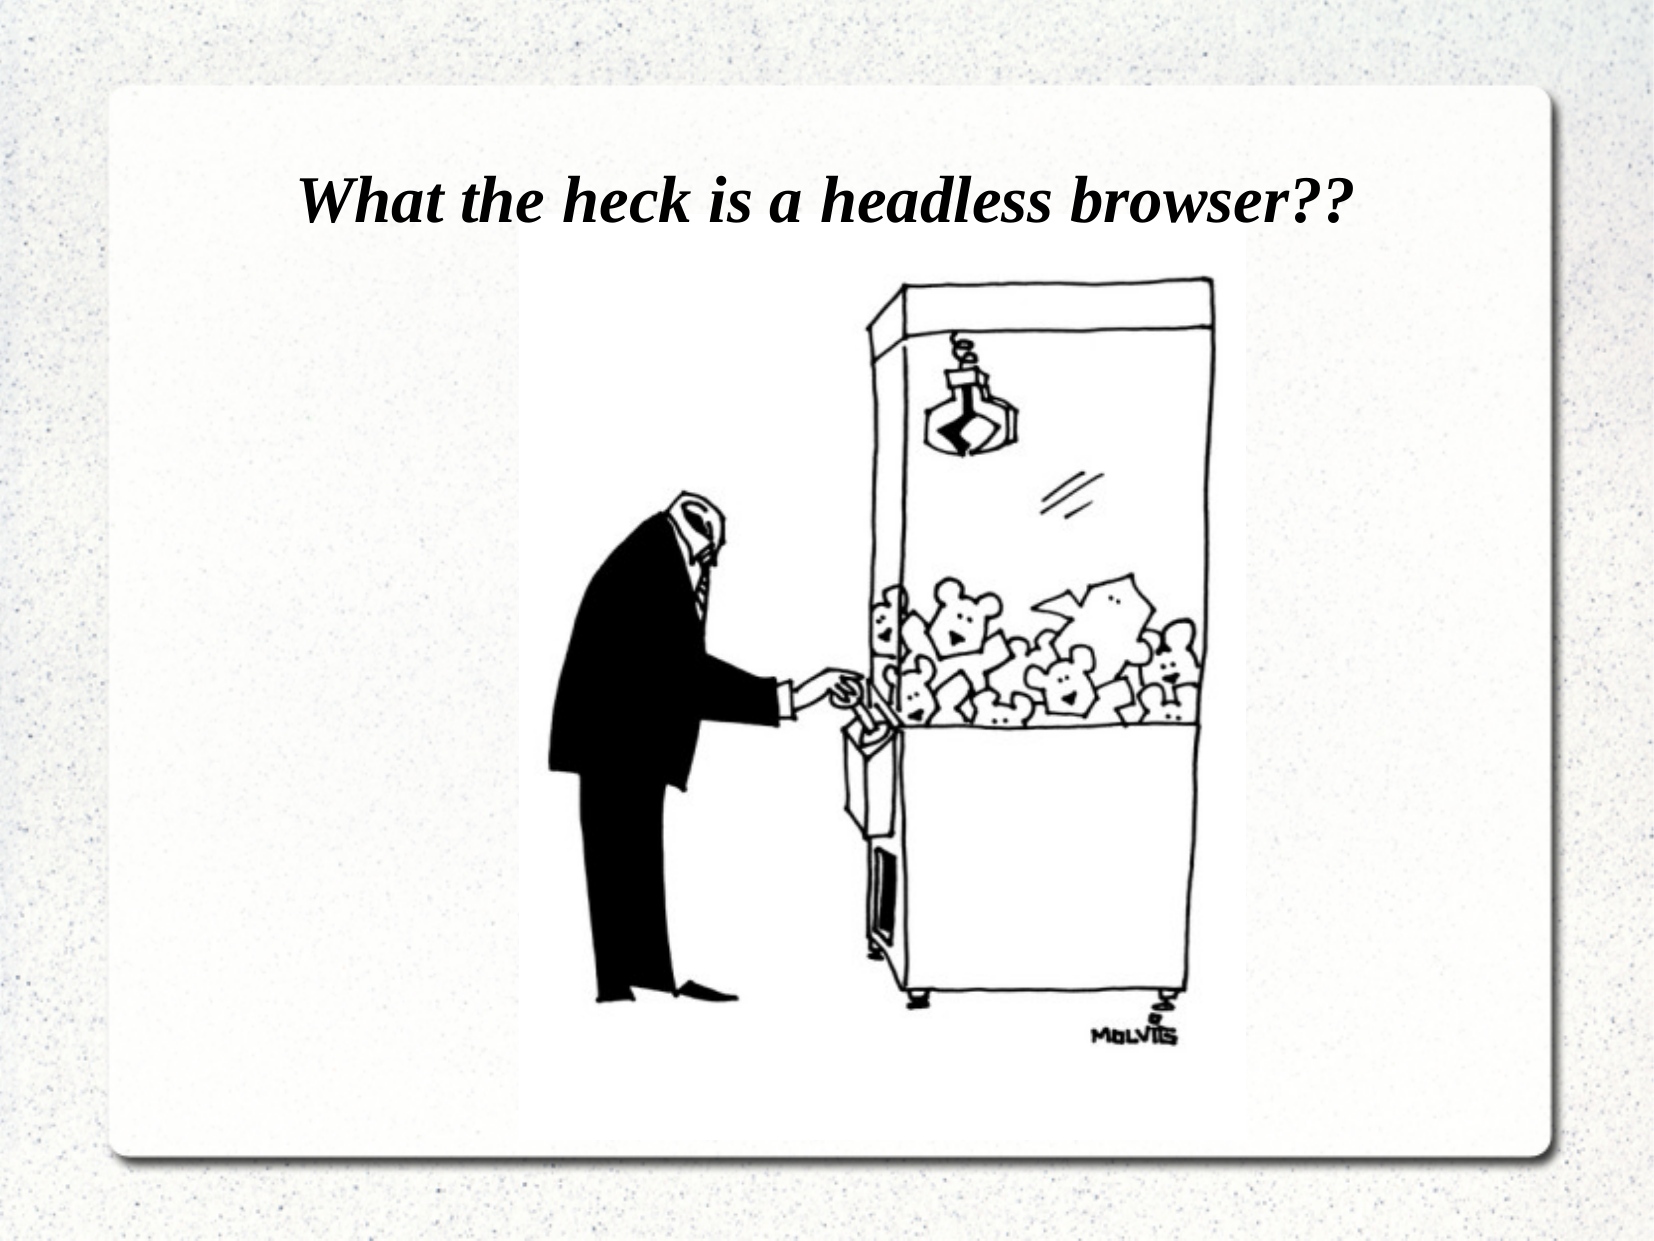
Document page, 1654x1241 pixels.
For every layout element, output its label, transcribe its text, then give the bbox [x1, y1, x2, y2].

title What the heck is a headless browser?? [118, 96, 1536, 304]
picture [0, 0, 1654, 1241]
